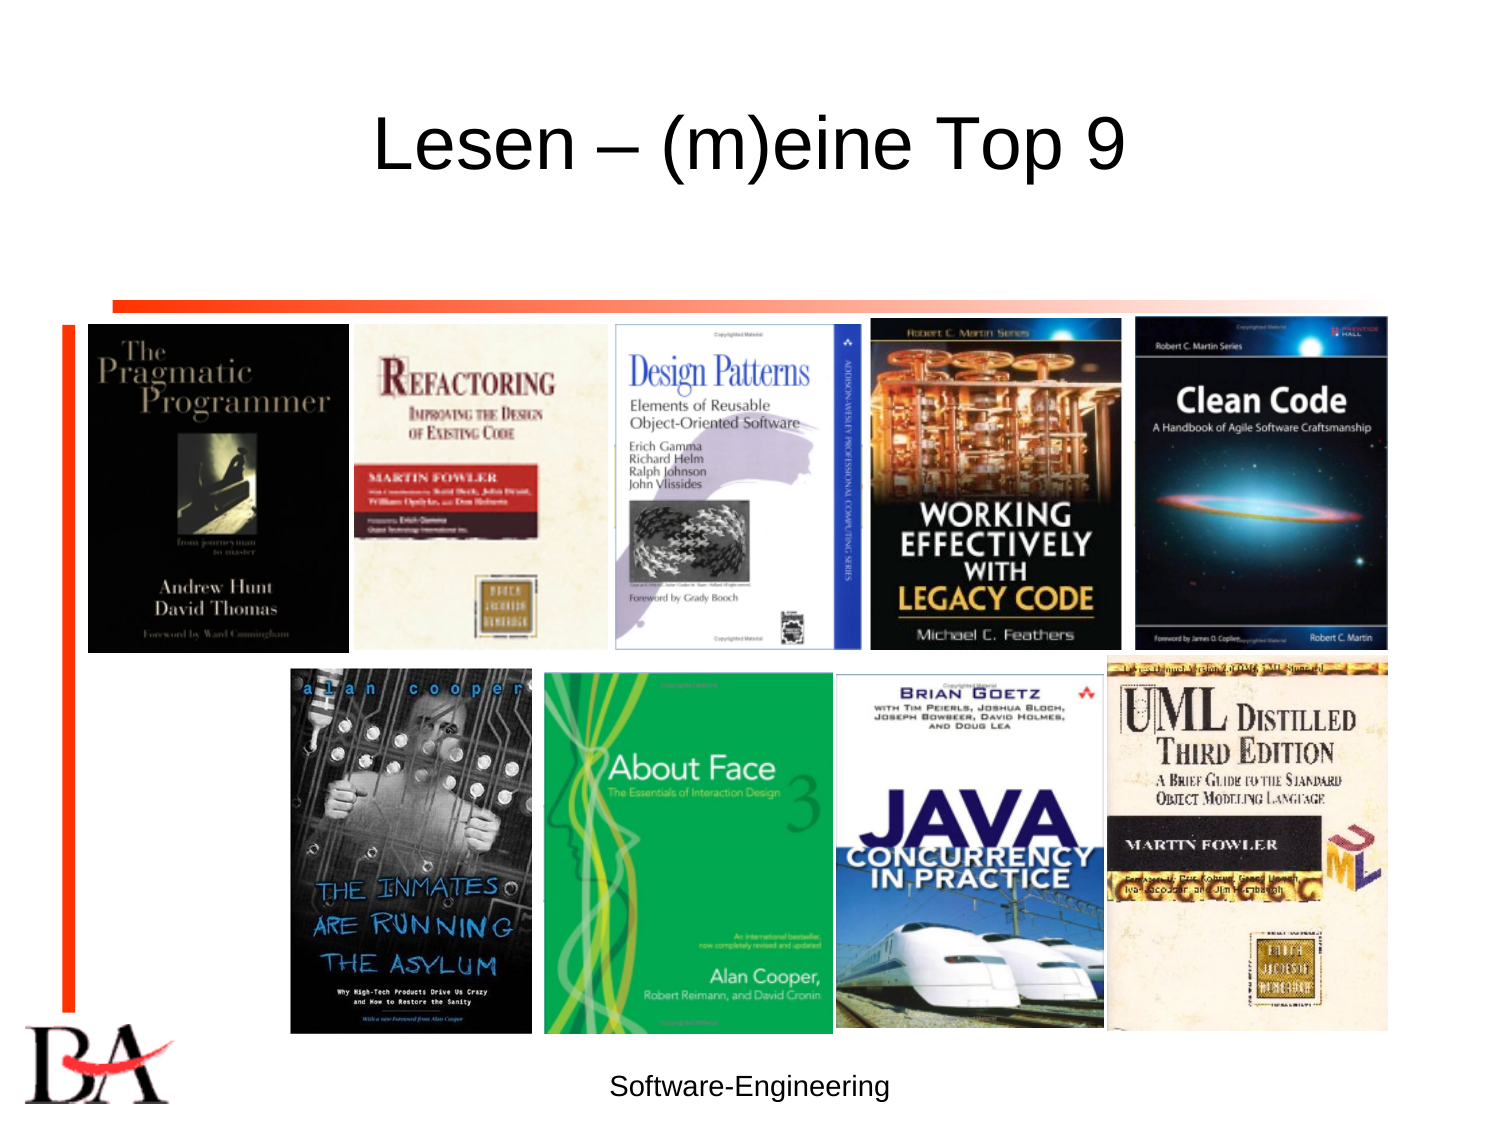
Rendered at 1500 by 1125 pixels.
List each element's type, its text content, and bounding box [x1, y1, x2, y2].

picture [354, 324, 608, 650]
picture [24, 1024, 175, 1104]
picture [836, 674, 1104, 1028]
title Lesen – (m)eine Top 9 [112, 28, 1388, 259]
picture [88, 324, 349, 653]
picture [1107, 655, 1388, 1031]
picture [1134, 316, 1388, 650]
picture [868, 318, 1123, 650]
picture [289, 667, 532, 1034]
picture [543, 672, 833, 1034]
picture [614, 324, 863, 650]
